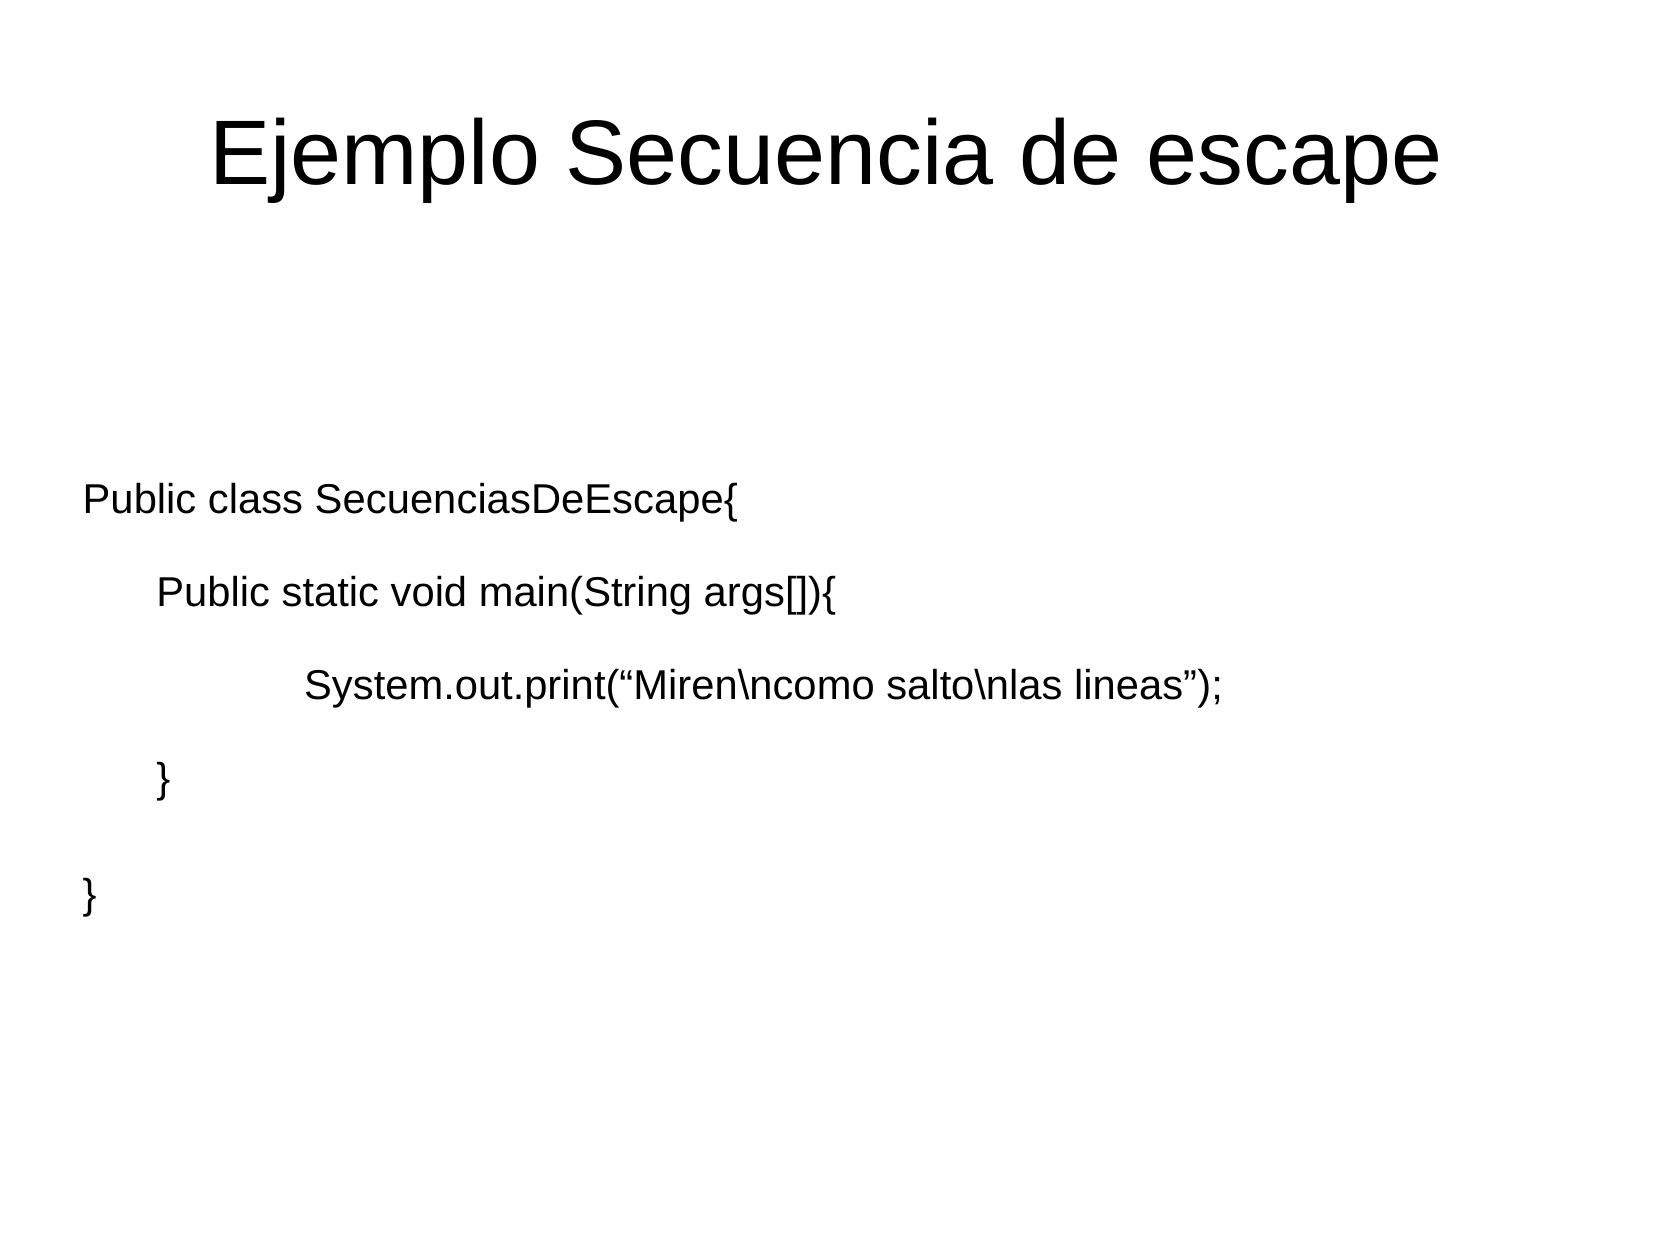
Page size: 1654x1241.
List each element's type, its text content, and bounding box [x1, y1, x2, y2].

subtitle Public class SecuenciasDeEscape{ Public static void main(String args[]){ System.out.print(“Miren\ncomo salto\nlas lineas”); } } [82, 290, 1571, 1109]
title Ejemplo Secuencia de escape [82, 49, 1571, 257]
